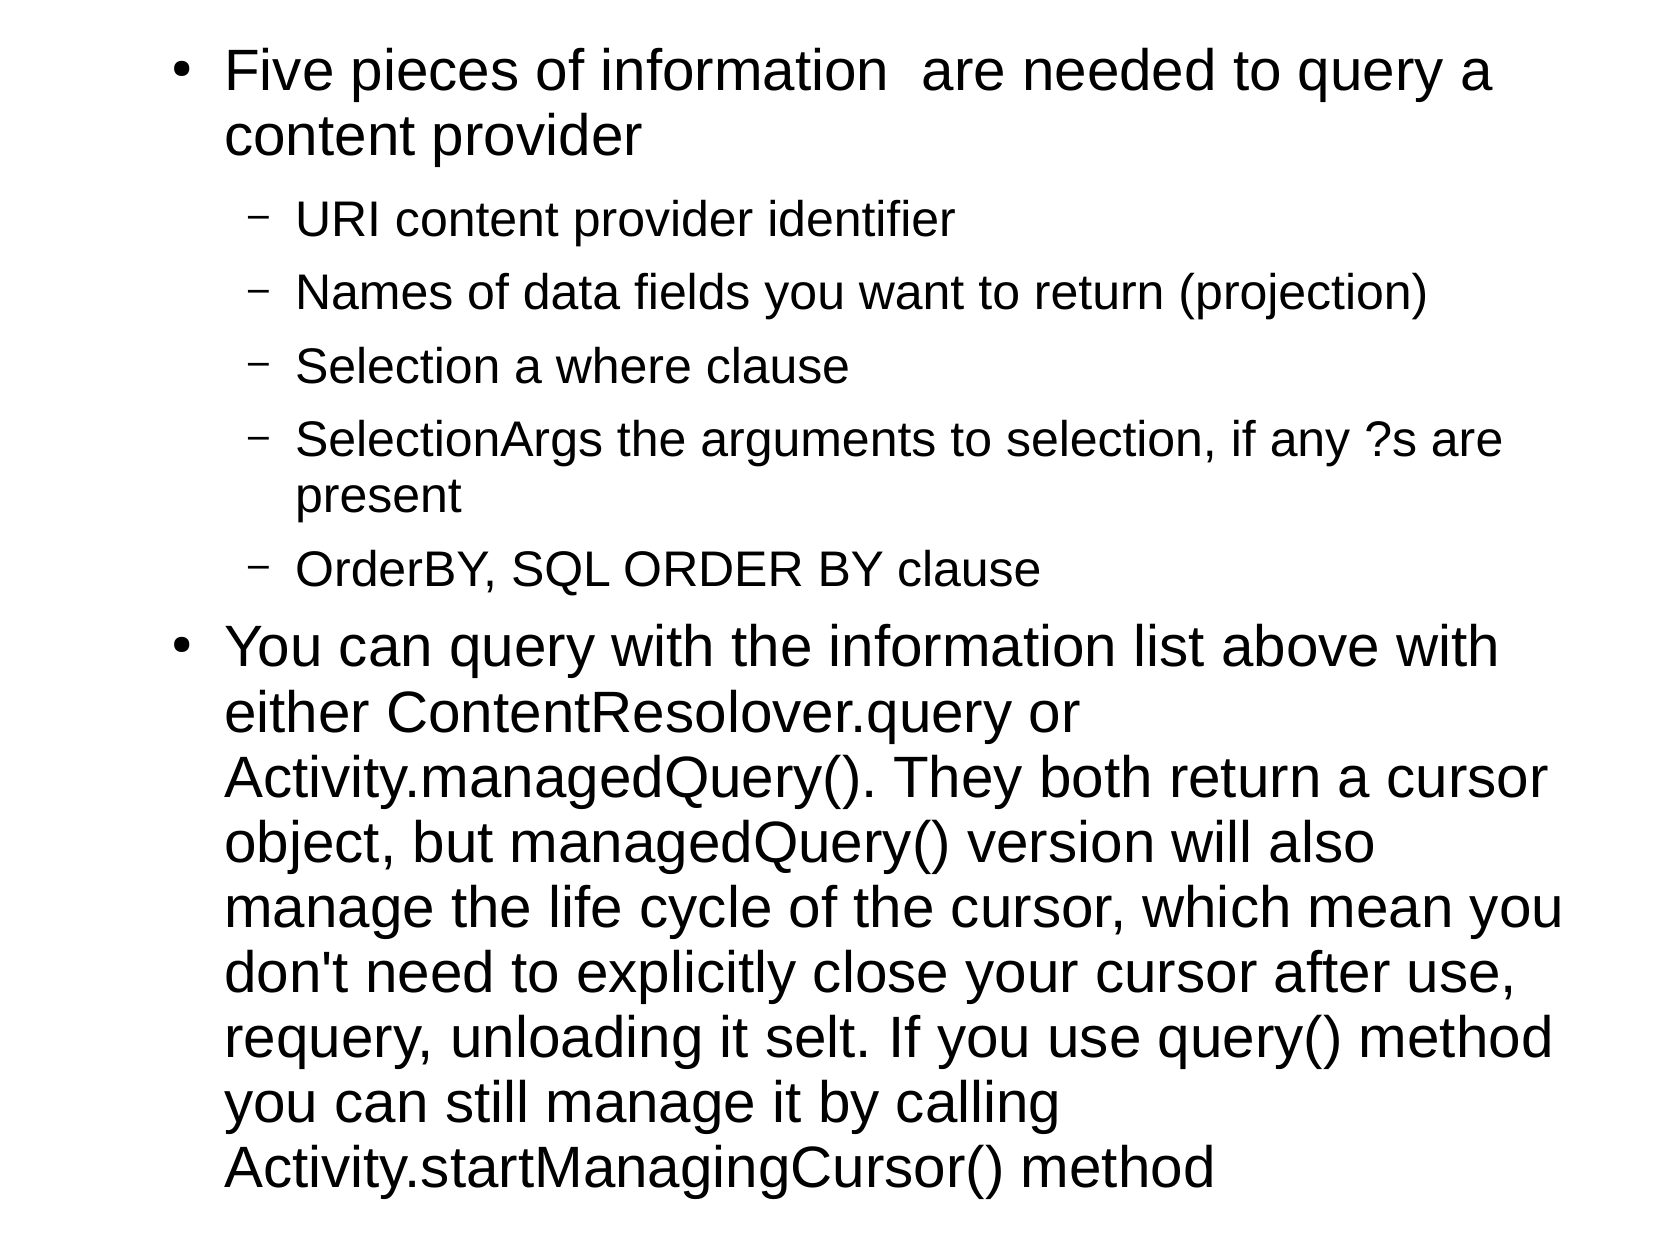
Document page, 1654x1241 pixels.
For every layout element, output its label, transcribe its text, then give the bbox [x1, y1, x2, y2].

list Five pieces of information are needed to query a content provider URI content provider identifier Names of data fields you want to return (projection) Selection a where clause SelectionArgs the arguments to selection, if any ?s are present OrderBY, SQL ORDER BY clause You can query with the information list above with either ContentResolover.query or Activity.managedQuery(). They both return a cursor object, but managedQuery() version will also manage the life cycle of the cursor, which mean you don't need to explicitly close your cursor after use, requery, unloading it selt. If you use query() method you can still manage it by calling Activity.startManagingCursor() method [82, 37, 1571, 1201]
